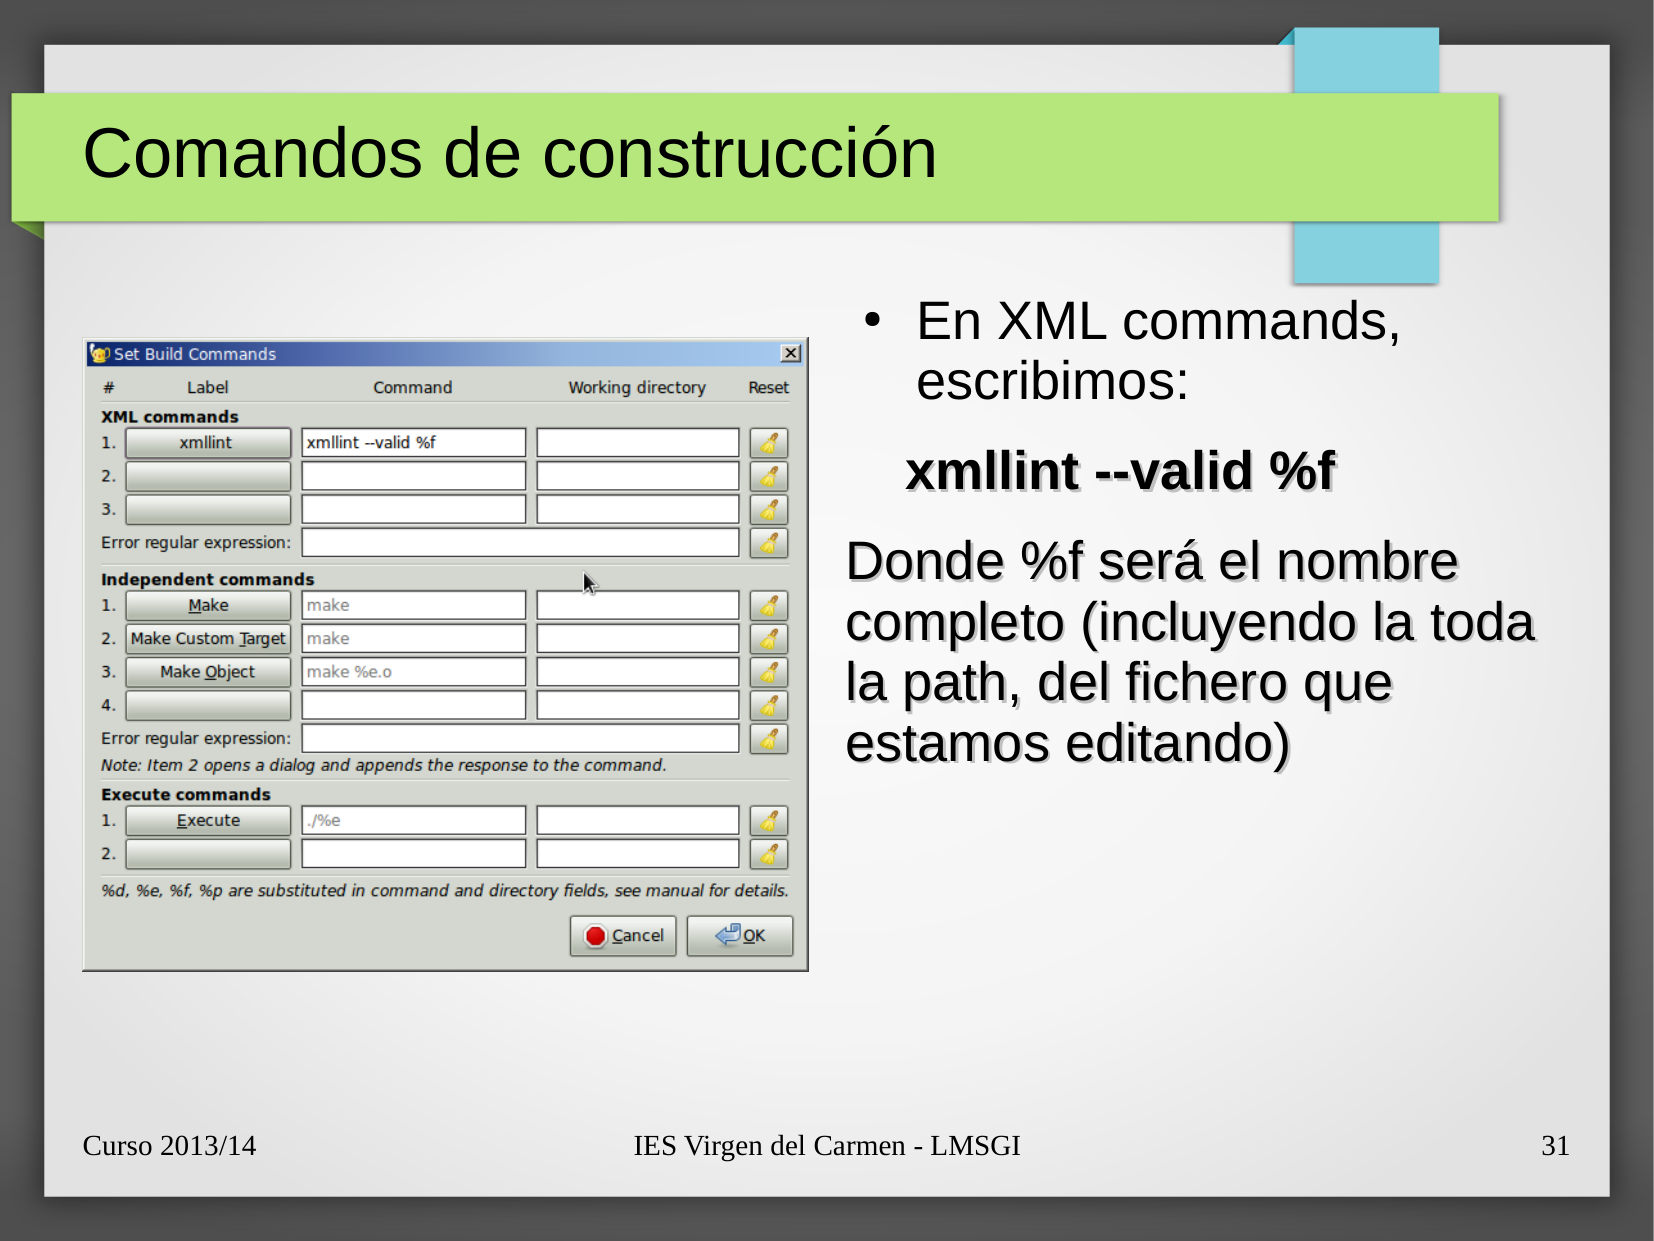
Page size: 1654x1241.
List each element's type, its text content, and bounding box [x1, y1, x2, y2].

title Comandos de construcción [82, 49, 1571, 257]
list En XML commands, escribimos: xmllint --valid %f Donde %f será el nombre completo (incluyendo la toda la path, del fichero que estamos editando) [845, 290, 1572, 1010]
picture [0, 0, 1654, 1241]
